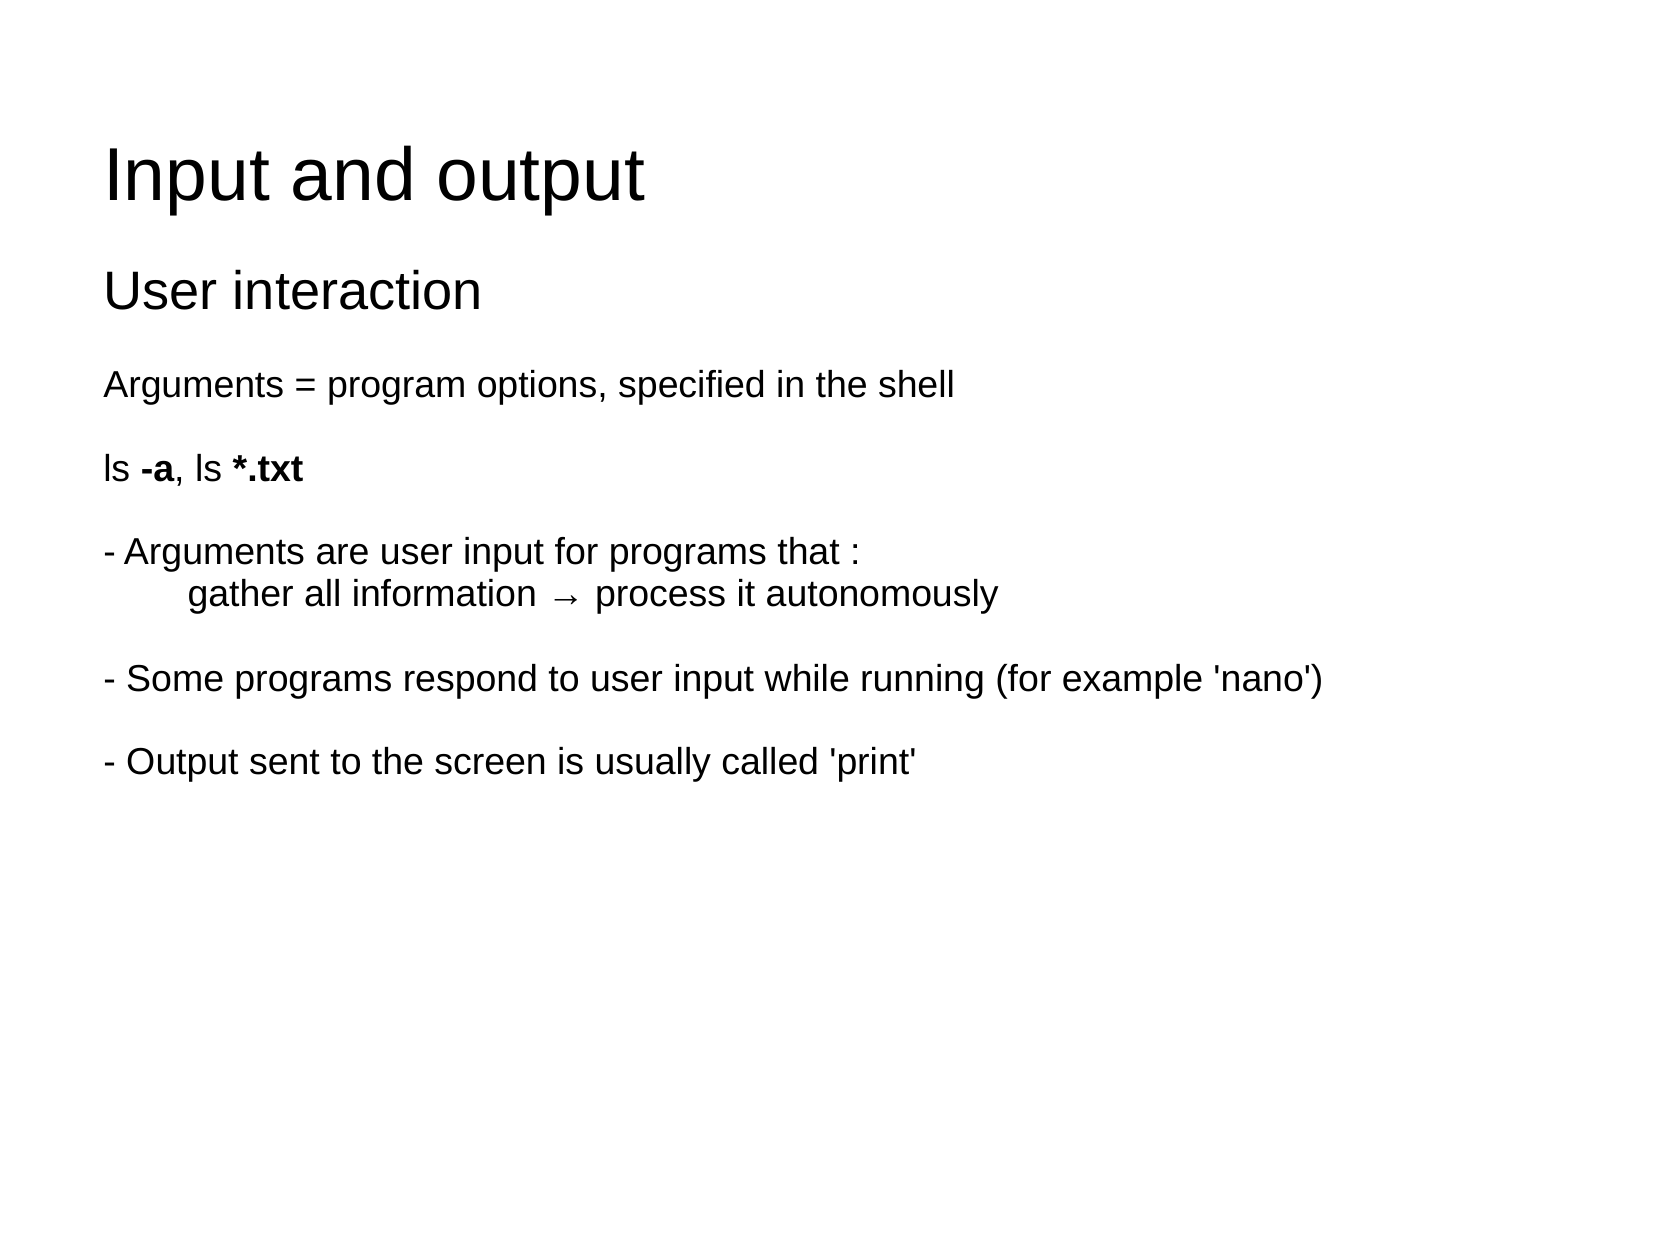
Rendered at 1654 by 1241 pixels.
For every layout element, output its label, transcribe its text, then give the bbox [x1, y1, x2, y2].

text_box Input and output User interaction Arguments = program options, specified in the shell ls -a, ls *.txt - Arguments are user input for programs that : gather all information → process it autonomously - Some programs respond to user input while running (for example 'nano') - Output sent to the screen is usually called 'print' [88, 118, 1595, 851]
